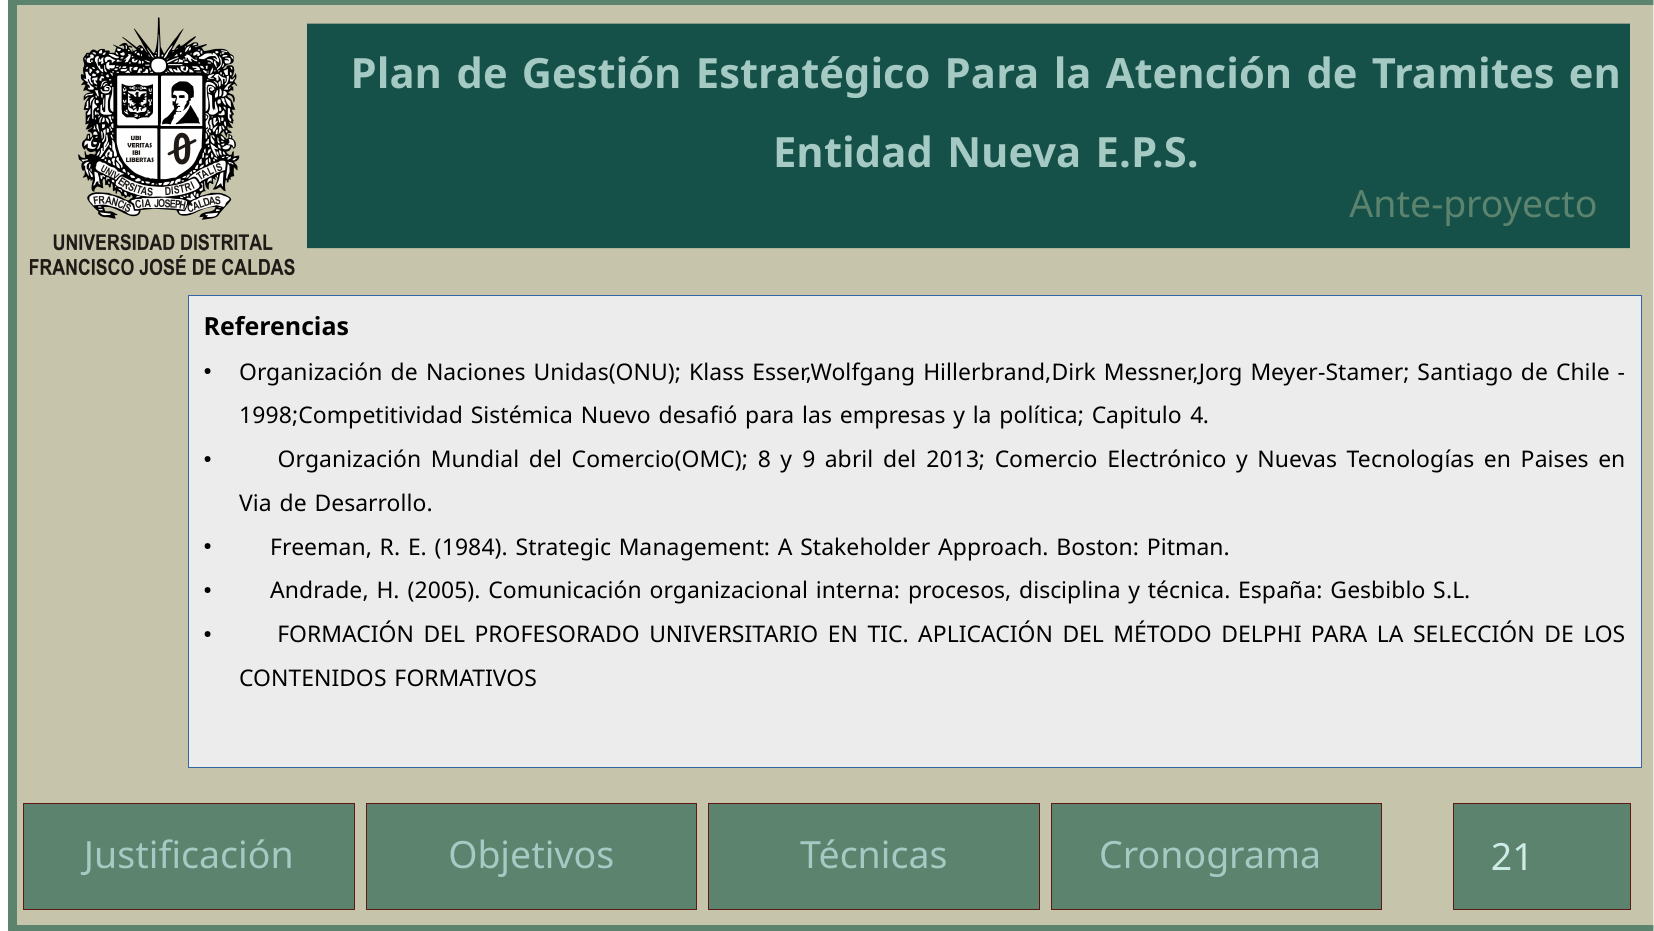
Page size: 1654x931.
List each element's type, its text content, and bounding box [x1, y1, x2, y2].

picture [12, 0, 308, 296]
text_box Justificación [23, 803, 355, 910]
text_box Referencias Organización de Naciones Unidas(ONU); Klass Esser,Wolfgang Hillerbrand,Dirk Messner,Jorg Meyer-Stamer; Santiago de Chile - 1998;Competitividad Sistémica Nuevo desafió para las empresas y la política; Capitulo 4. Organización Mundial del Comercio(OMC); 8 y 9 abril del 2013; Comercio Electrónico y Nuevas Tecnologías en Paises en Via de Desarrollo. Freeman, R. E. (1984). Strategic Management: A Stakeholder Approach. Boston: Pitman. Andrade, H. (2005). Comunicación organizacional interna: procesos, disciplina y técnica. España: Gesbiblo S.L. FORMACIÓN DEL PROFESORADO UNIVERSITARIO EN TIC. APLICACIÓN DEL MÉTODO DELPHI PARA LA SELECCIÓN DE LOS CONTENIDOS FORMATIVOS [188, 295, 1642, 768]
text_box Plan de Gestión Estratégico Para la Atención de Tramites en Entidad Nueva E.P.S. [318, 27, 1654, 201]
text_box Ante-proyecto [1334, 162, 1642, 249]
text_box Cronograma [1051, 803, 1382, 910]
text_box <número> [1393, 814, 1631, 901]
text_box Técnicas [708, 803, 1040, 910]
text_box [12, 0, 1654, 931]
text_box Objetivos [366, 803, 697, 910]
